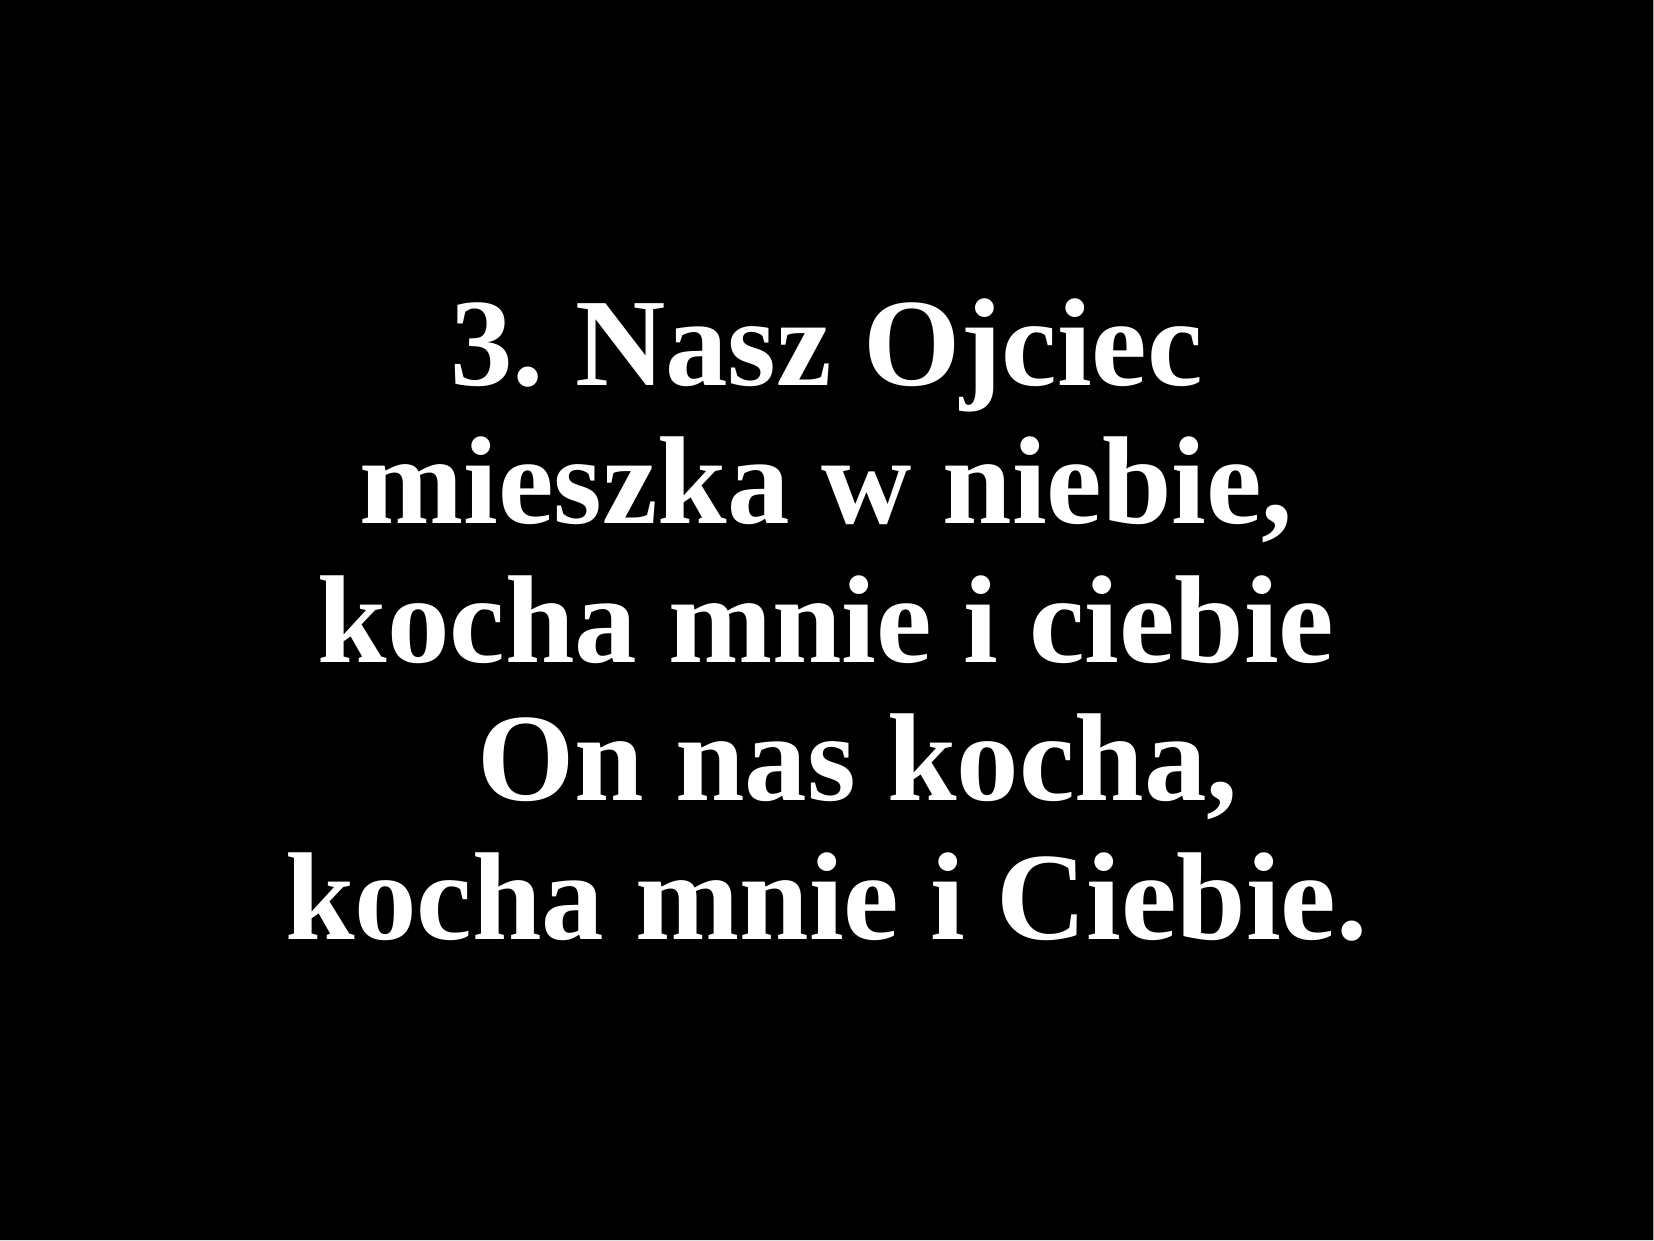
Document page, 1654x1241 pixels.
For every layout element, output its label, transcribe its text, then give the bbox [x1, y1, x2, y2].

title 3. Nasz Ojciec mieszka w niebie, kocha mnie i ciebie On nas kocha, kocha mnie i Ciebie. [0, 0, 1654, 1241]
